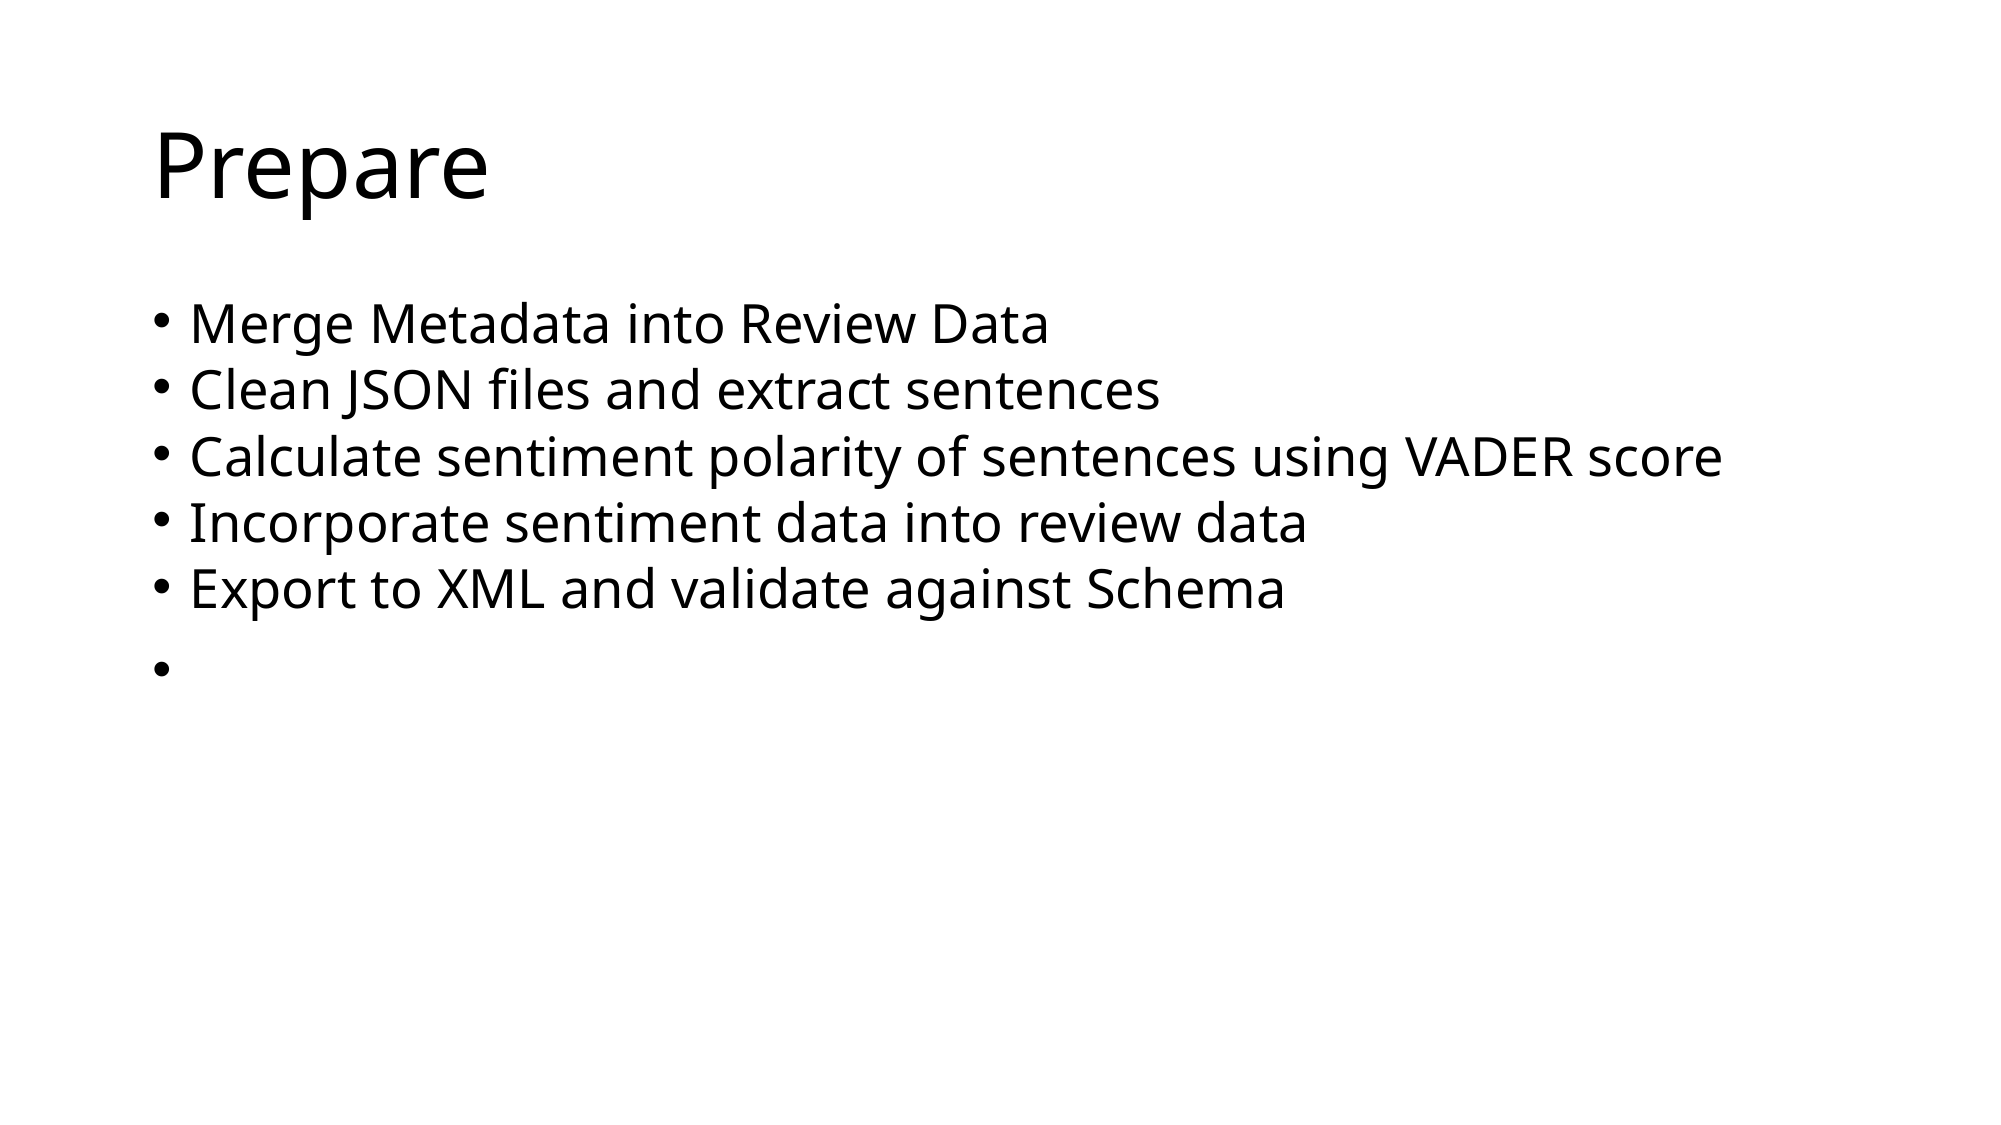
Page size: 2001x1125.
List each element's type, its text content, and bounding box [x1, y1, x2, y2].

list Merge Metadata into Review Data Clean JSON files and extract sentences Calculate sentiment polarity of sentences using VADER score Incorporate sentiment data into review data Export to XML and validate against Schema [137, 299, 1863, 649]
title Prepare [137, 59, 1863, 278]
